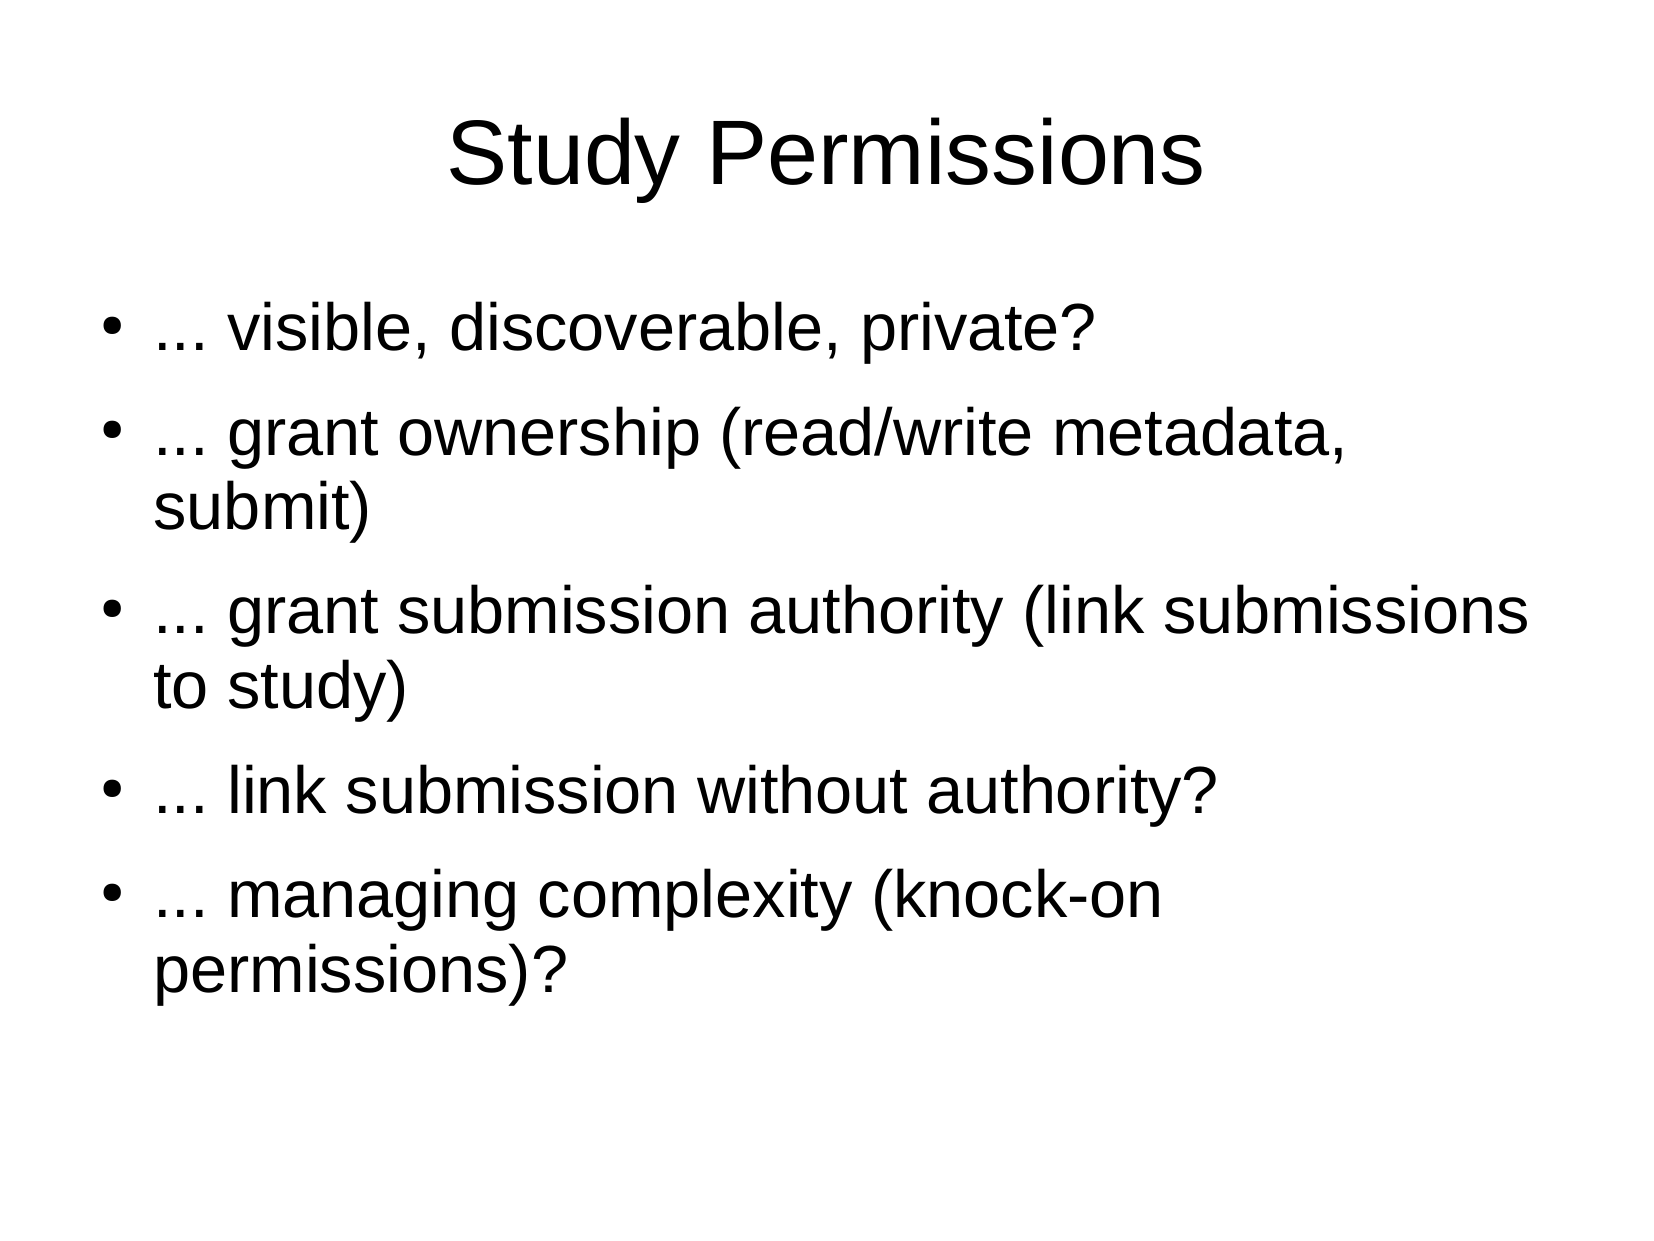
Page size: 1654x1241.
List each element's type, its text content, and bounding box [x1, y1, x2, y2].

title Study Permissions [82, 56, 1571, 250]
list ... visible, discoverable, private? ... grant ownership (read/write metadata, submit) ... grant submission authority (link submissions to study) ... link submission without authority? ... managing complexity (knock-on permissions)? [82, 290, 1571, 1109]
